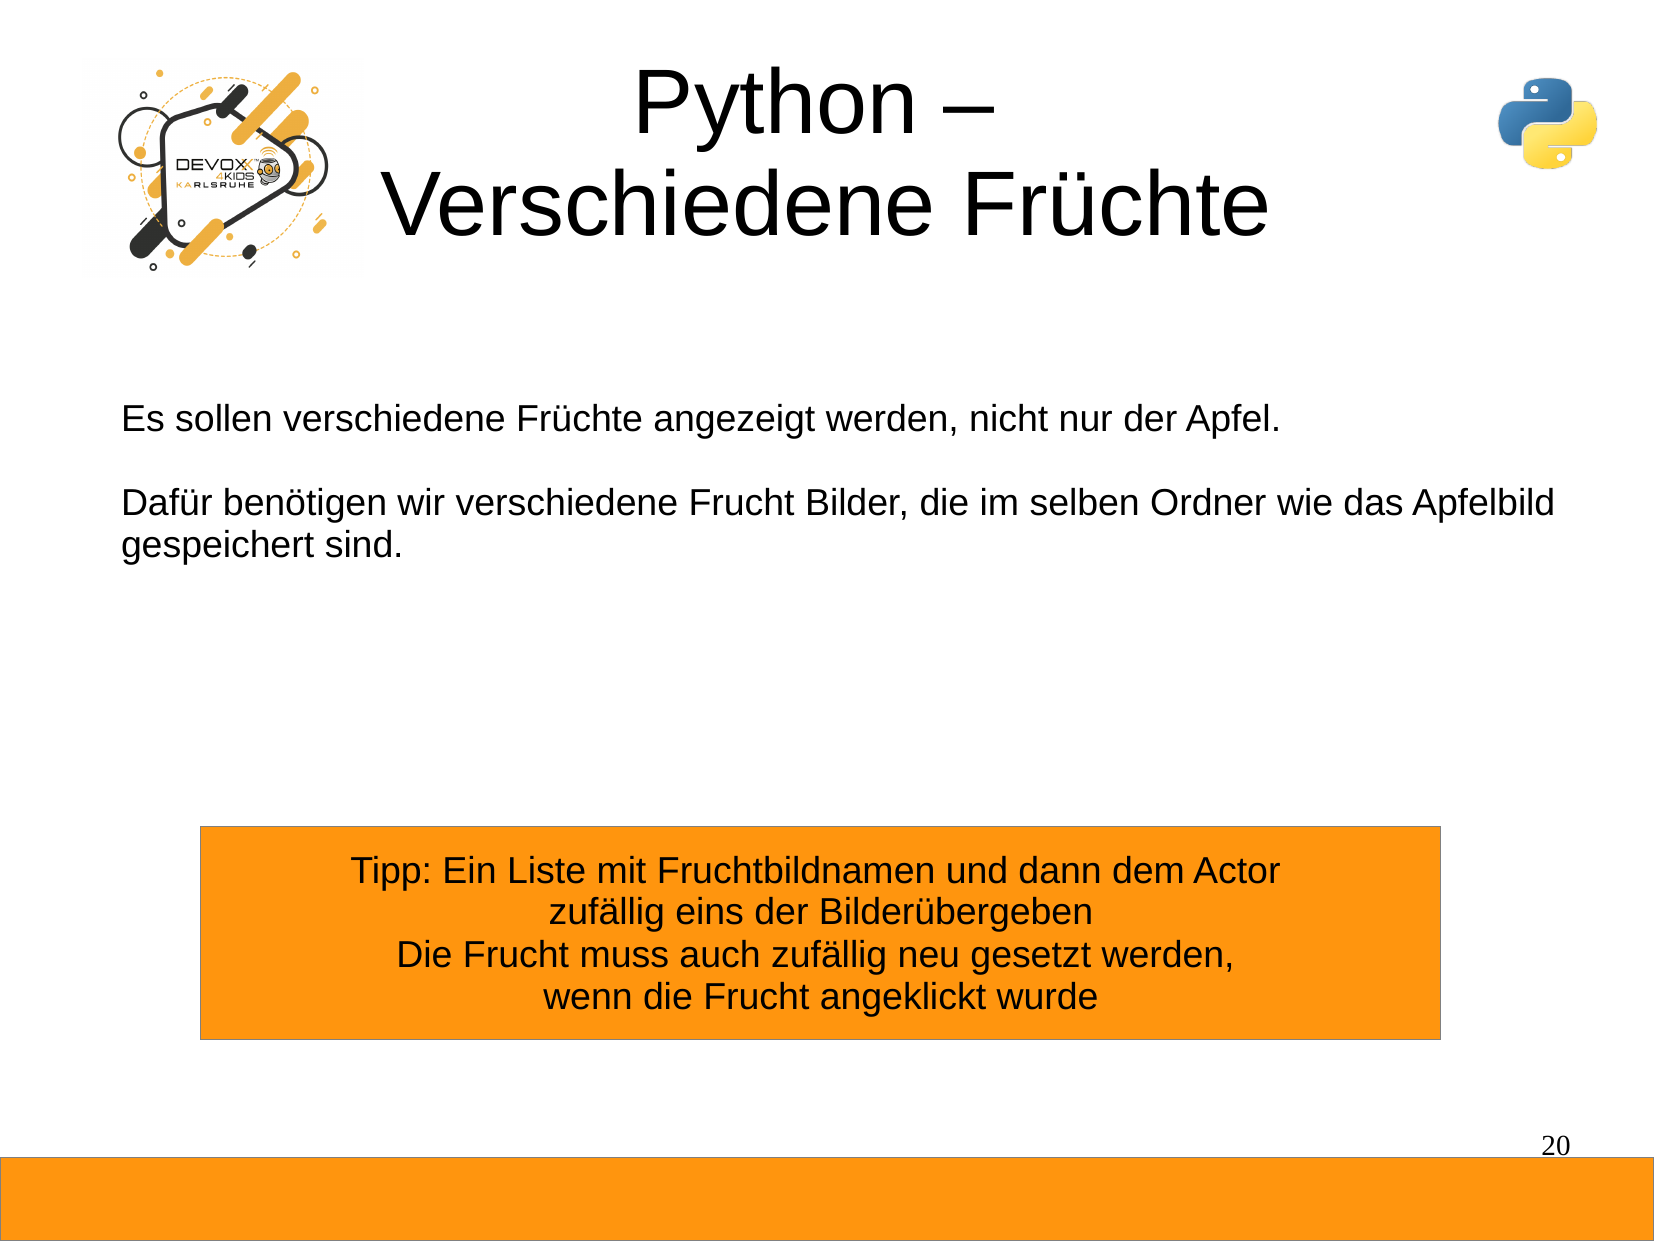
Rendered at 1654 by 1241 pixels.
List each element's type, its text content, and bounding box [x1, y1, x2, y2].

title Python – Verschiedene Früchte [82, 49, 1571, 257]
text_box Tipp: Ein Liste mit Fruchtbildnamen und dann dem Actor zufällig eins der Bilderübergeben Die Frucht muss auch zufällig neu gesetzt werden, wenn die Frucht angeklickt wurde [200, 826, 1441, 1040]
list [94, 791, 1583, 1146]
picture [82, 58, 364, 278]
text_box [0, 1157, 1654, 1241]
text_box Es sollen verschiedene Früchte angezeigt werden, nicht nur der Apfel. Dafür benötigen wir verschiedene Frucht Bilder, die im selben Ordner wie das Apfelbild gespeichert sind. [106, 389, 1579, 772]
picture [1476, 58, 1619, 189]
